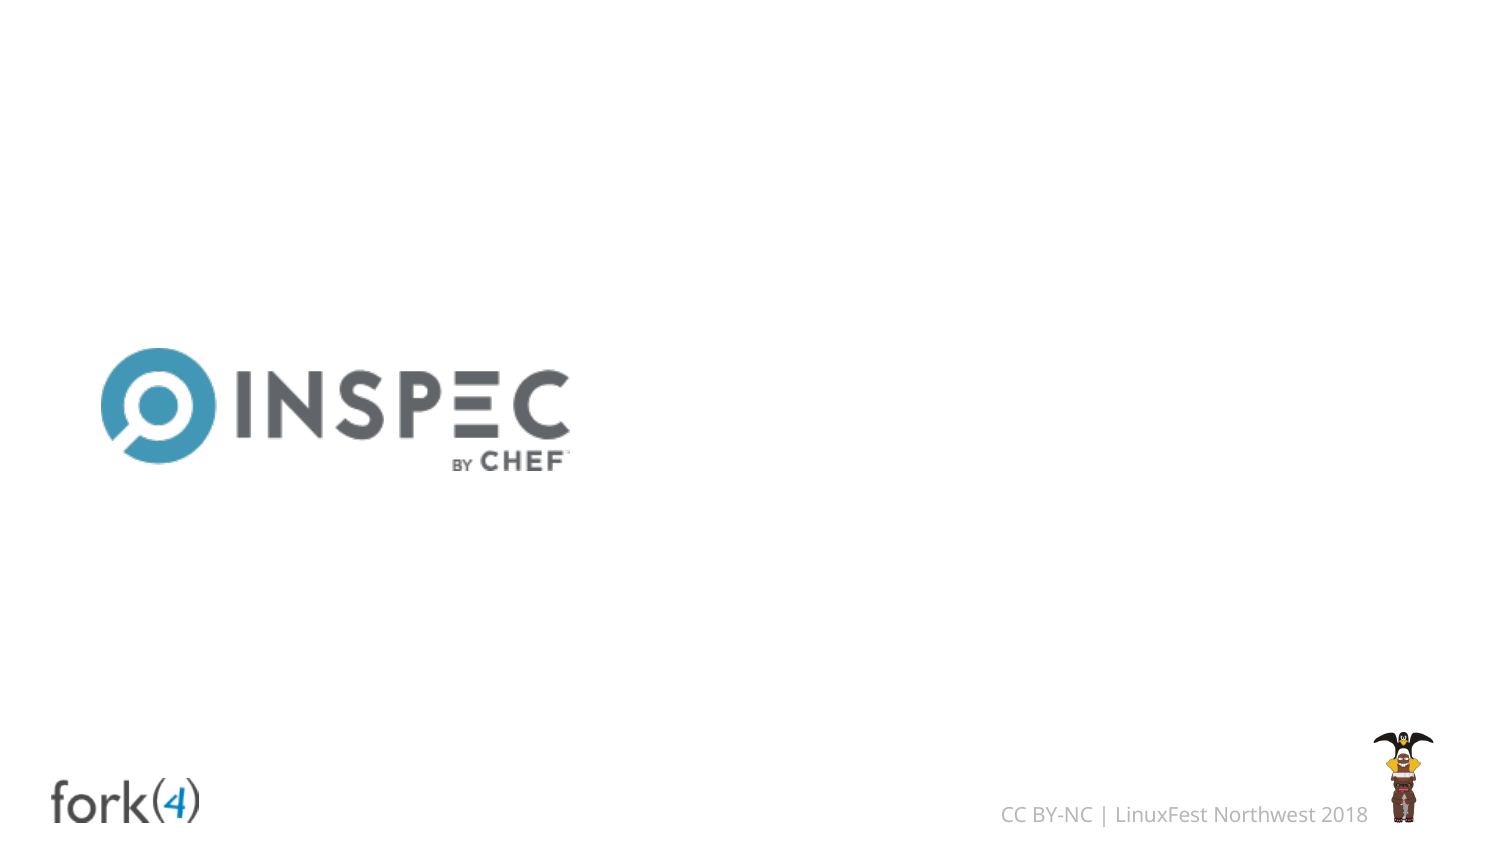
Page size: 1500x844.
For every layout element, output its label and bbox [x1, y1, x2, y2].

picture [101, 348, 570, 471]
picture [1358, 732, 1449, 823]
picture [51, 778, 199, 823]
